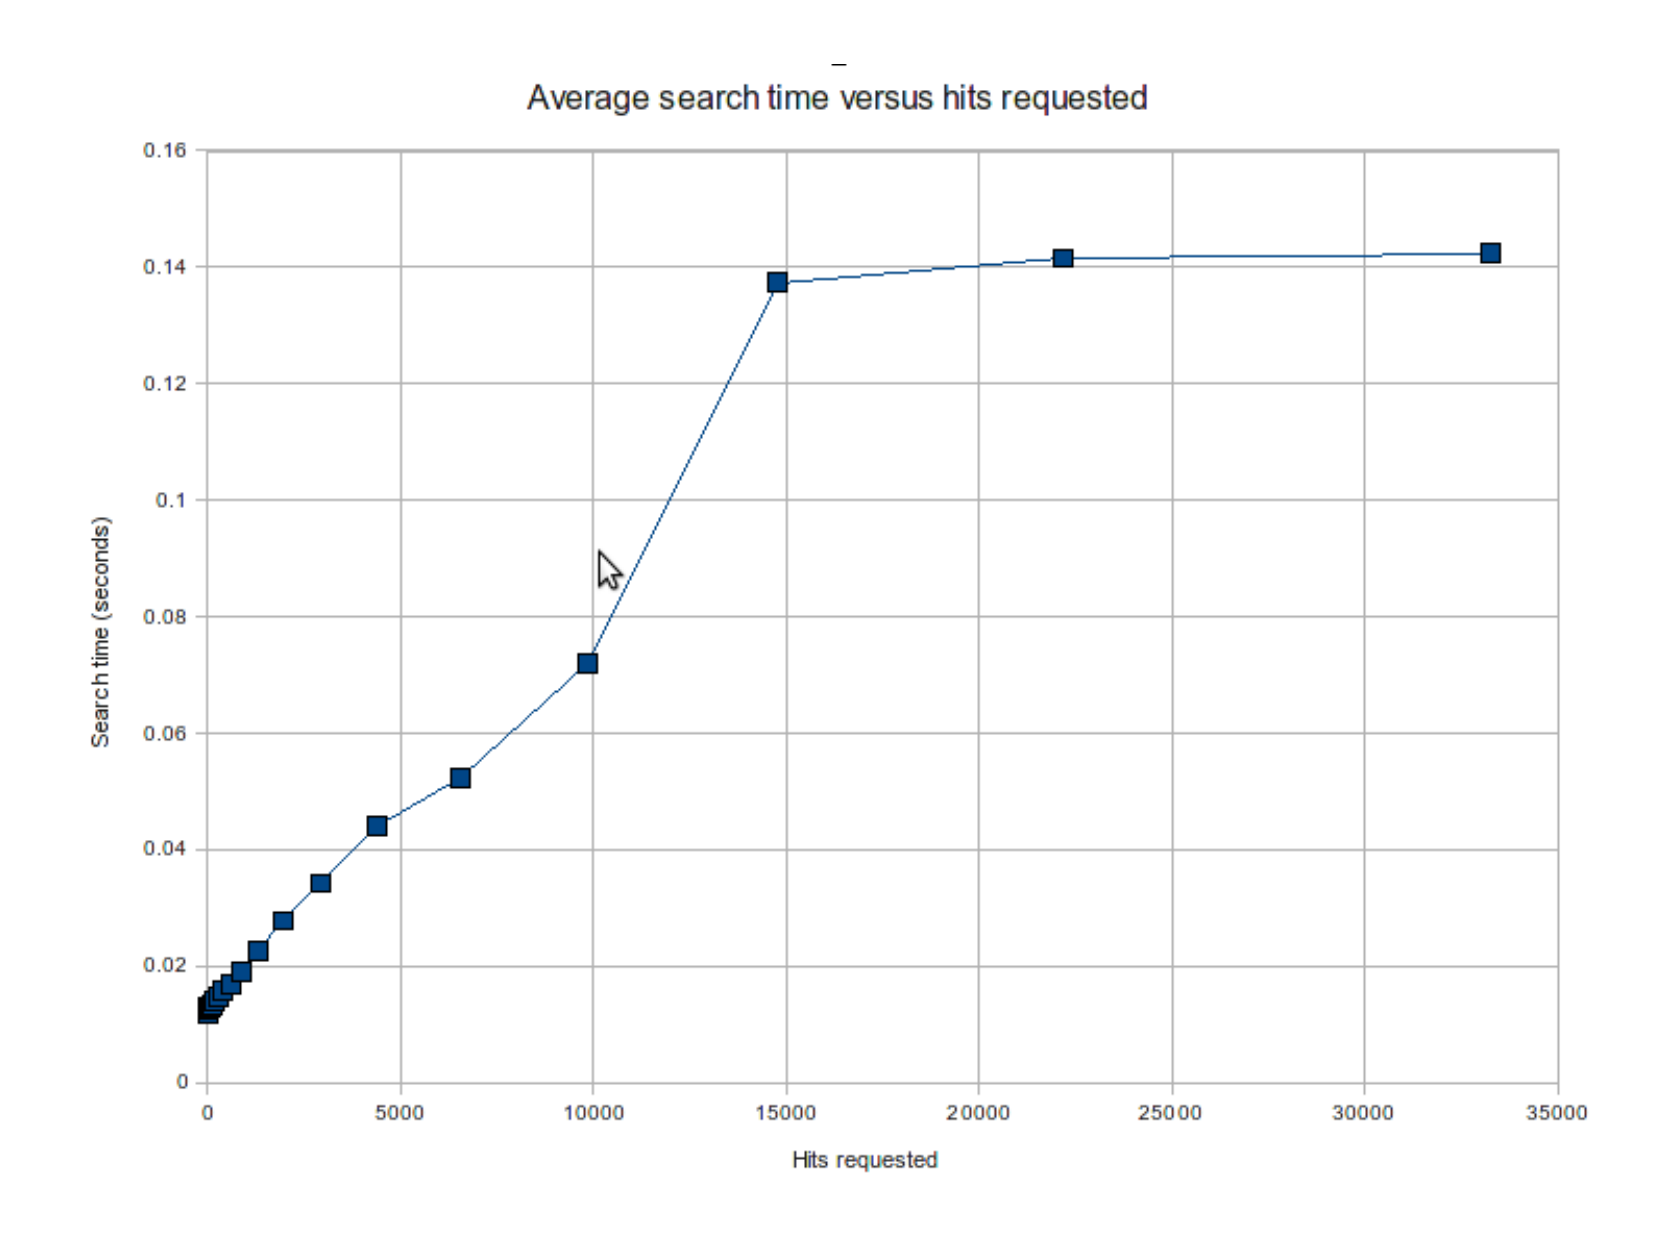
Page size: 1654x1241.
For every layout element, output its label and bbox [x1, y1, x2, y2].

picture [69, 64, 1608, 1187]
